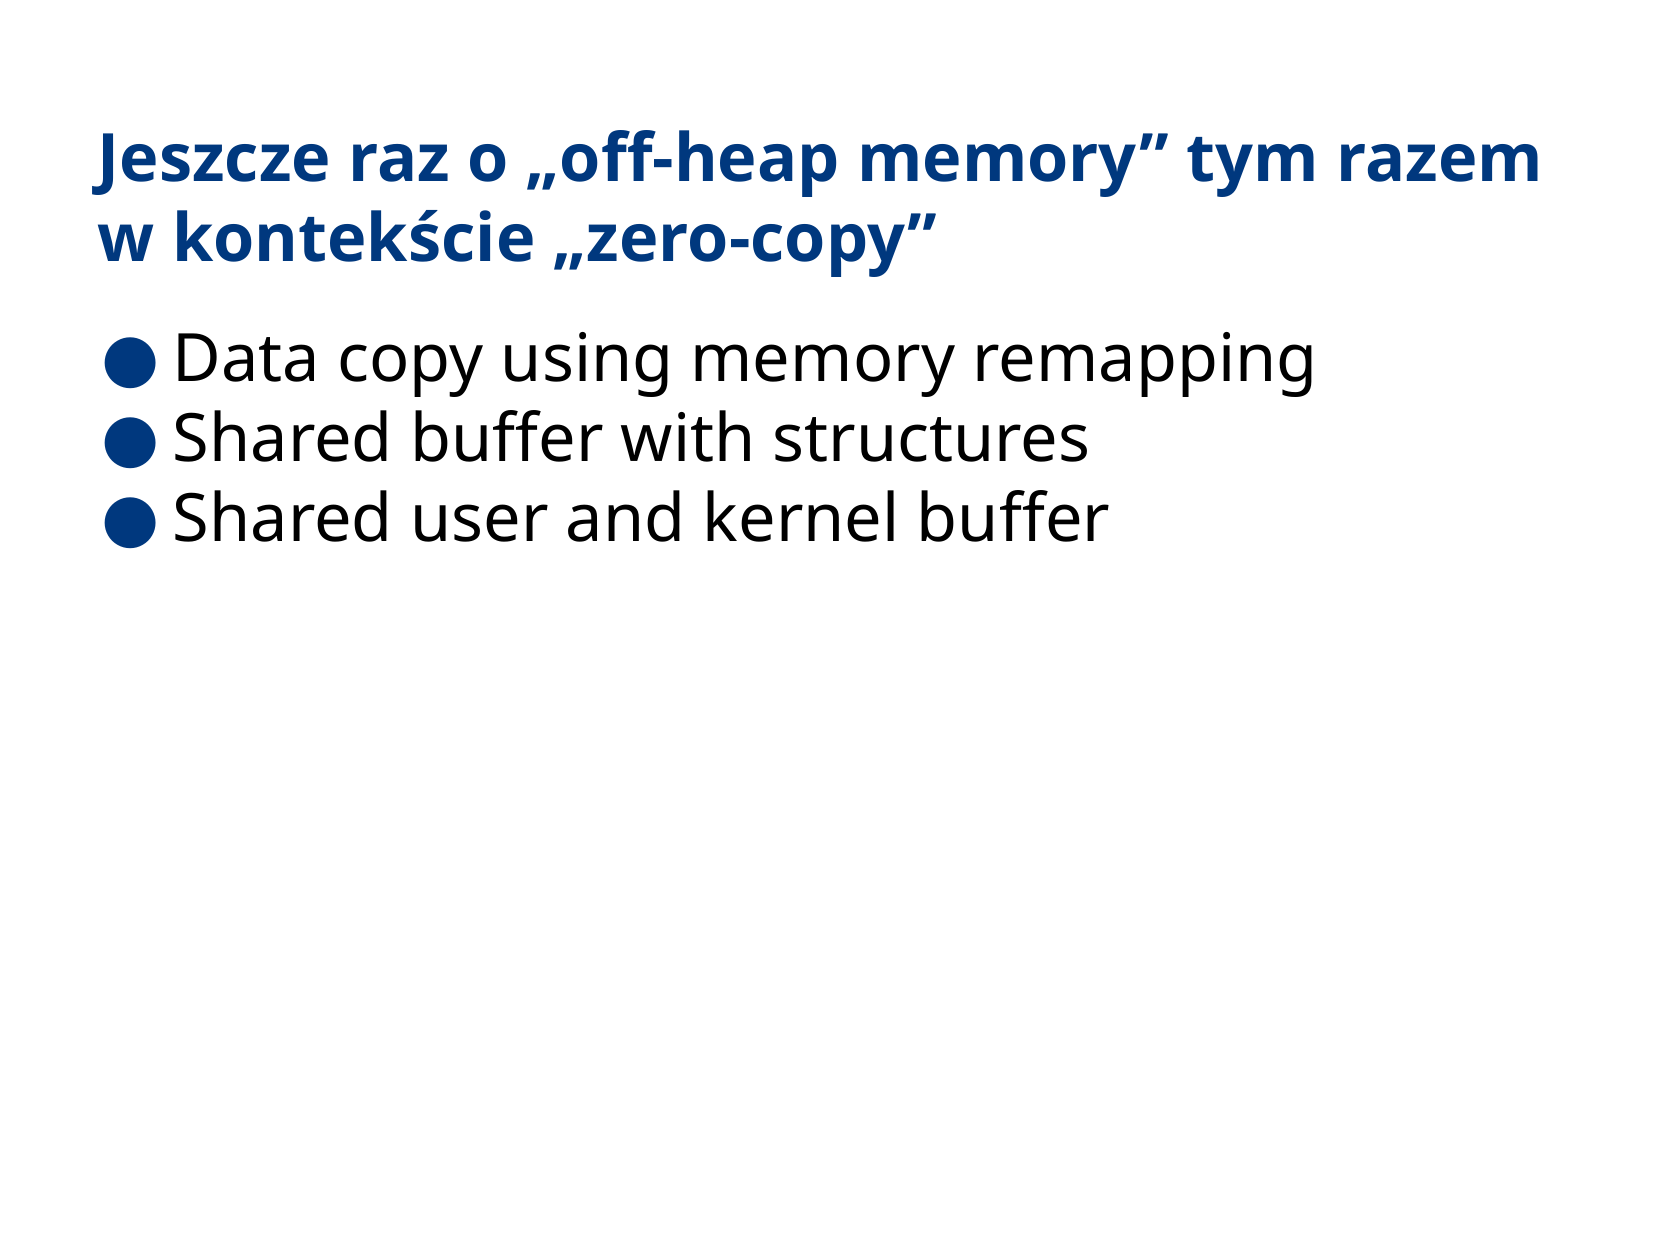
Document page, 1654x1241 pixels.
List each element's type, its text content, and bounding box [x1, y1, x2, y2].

list Data copy using memory remapping Shared buffer with structures Shared user and kernel buffer [82, 299, 1571, 1176]
title Jeszcze raz o „off-heap memory” tym razem w kontekście „zero-copy” [82, 49, 1571, 290]
